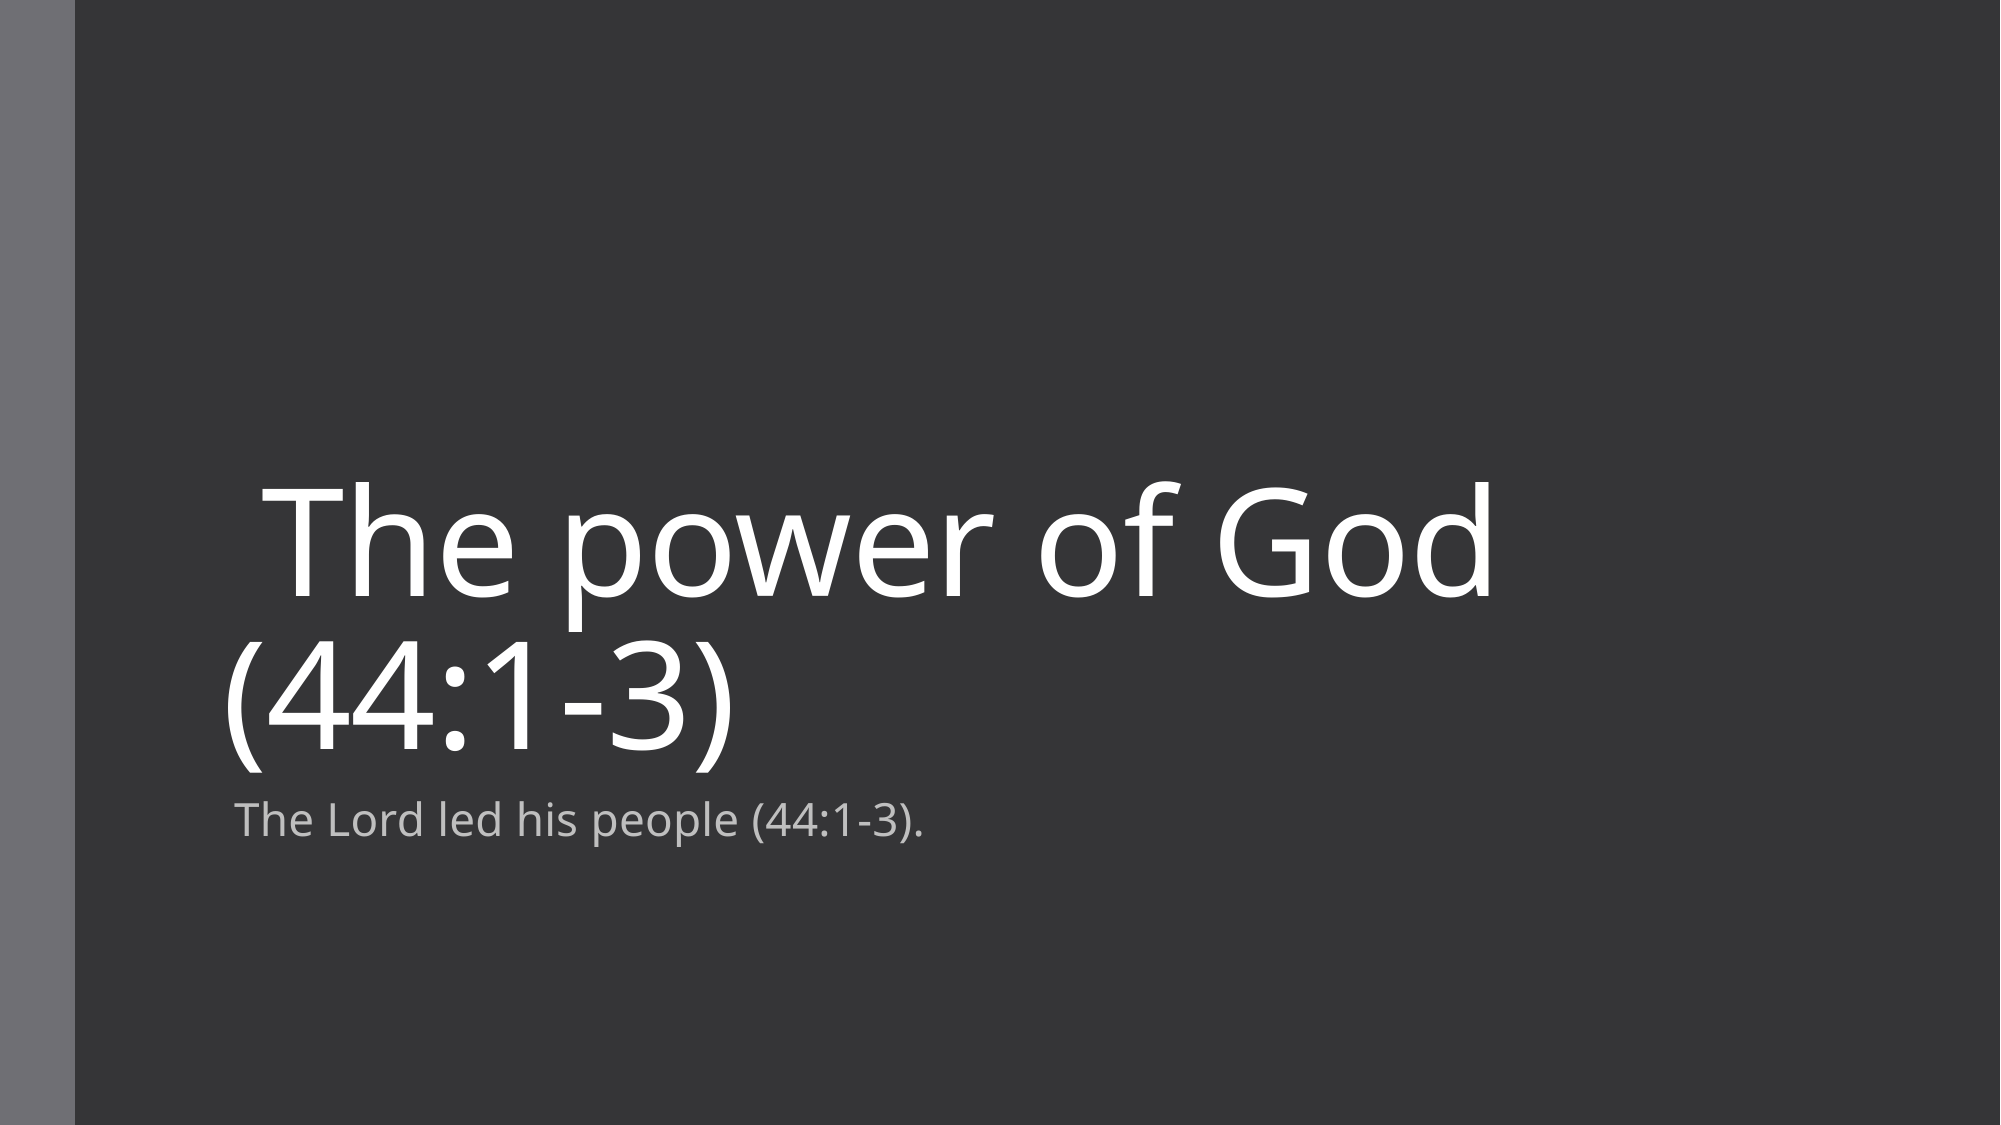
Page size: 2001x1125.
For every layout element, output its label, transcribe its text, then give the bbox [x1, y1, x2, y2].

subtitle The Lord led his people (44:1-3). [206, 787, 1752, 1066]
title The power of God (44:1-3) [206, 124, 1752, 787]
